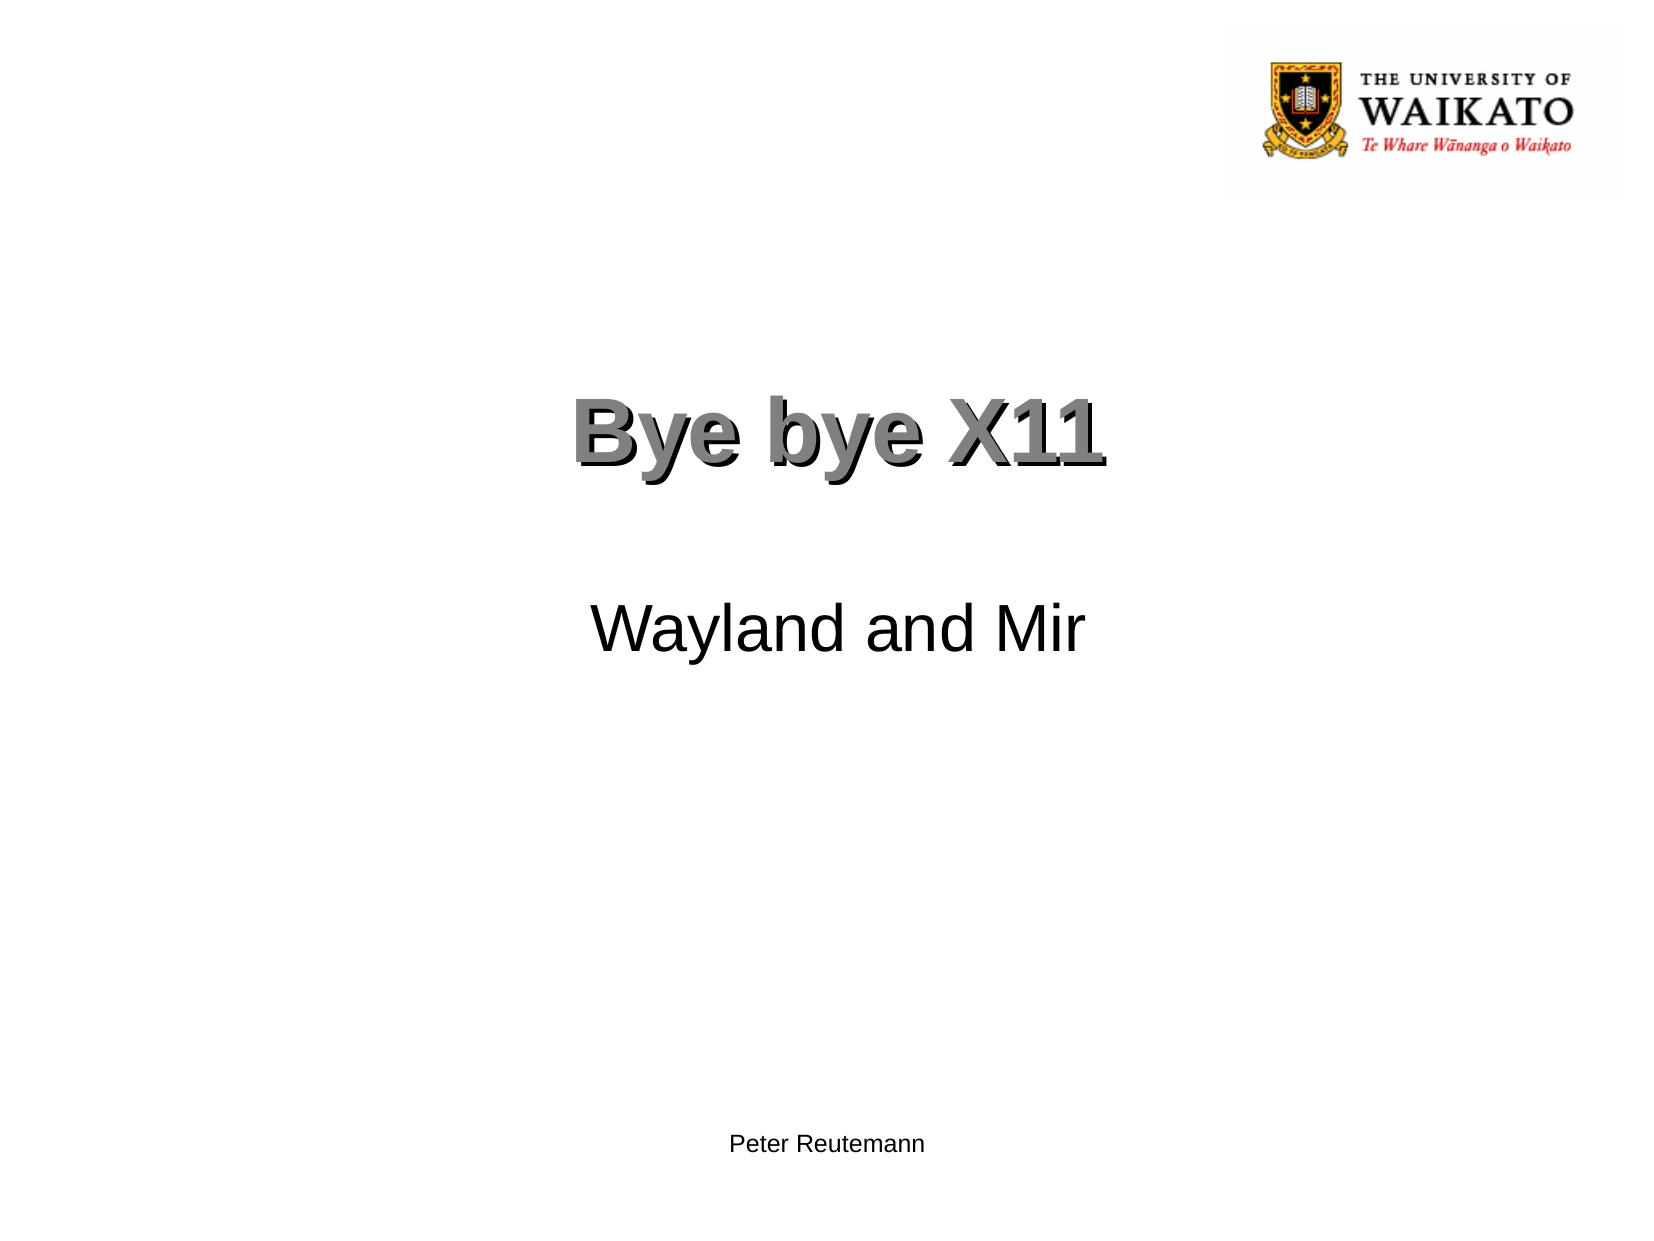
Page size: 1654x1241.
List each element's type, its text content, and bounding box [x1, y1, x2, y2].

title Bye bye X11 [94, 326, 1583, 535]
subtitle Wayland and Mir [94, 590, 1583, 739]
picture [1228, 24, 1619, 201]
